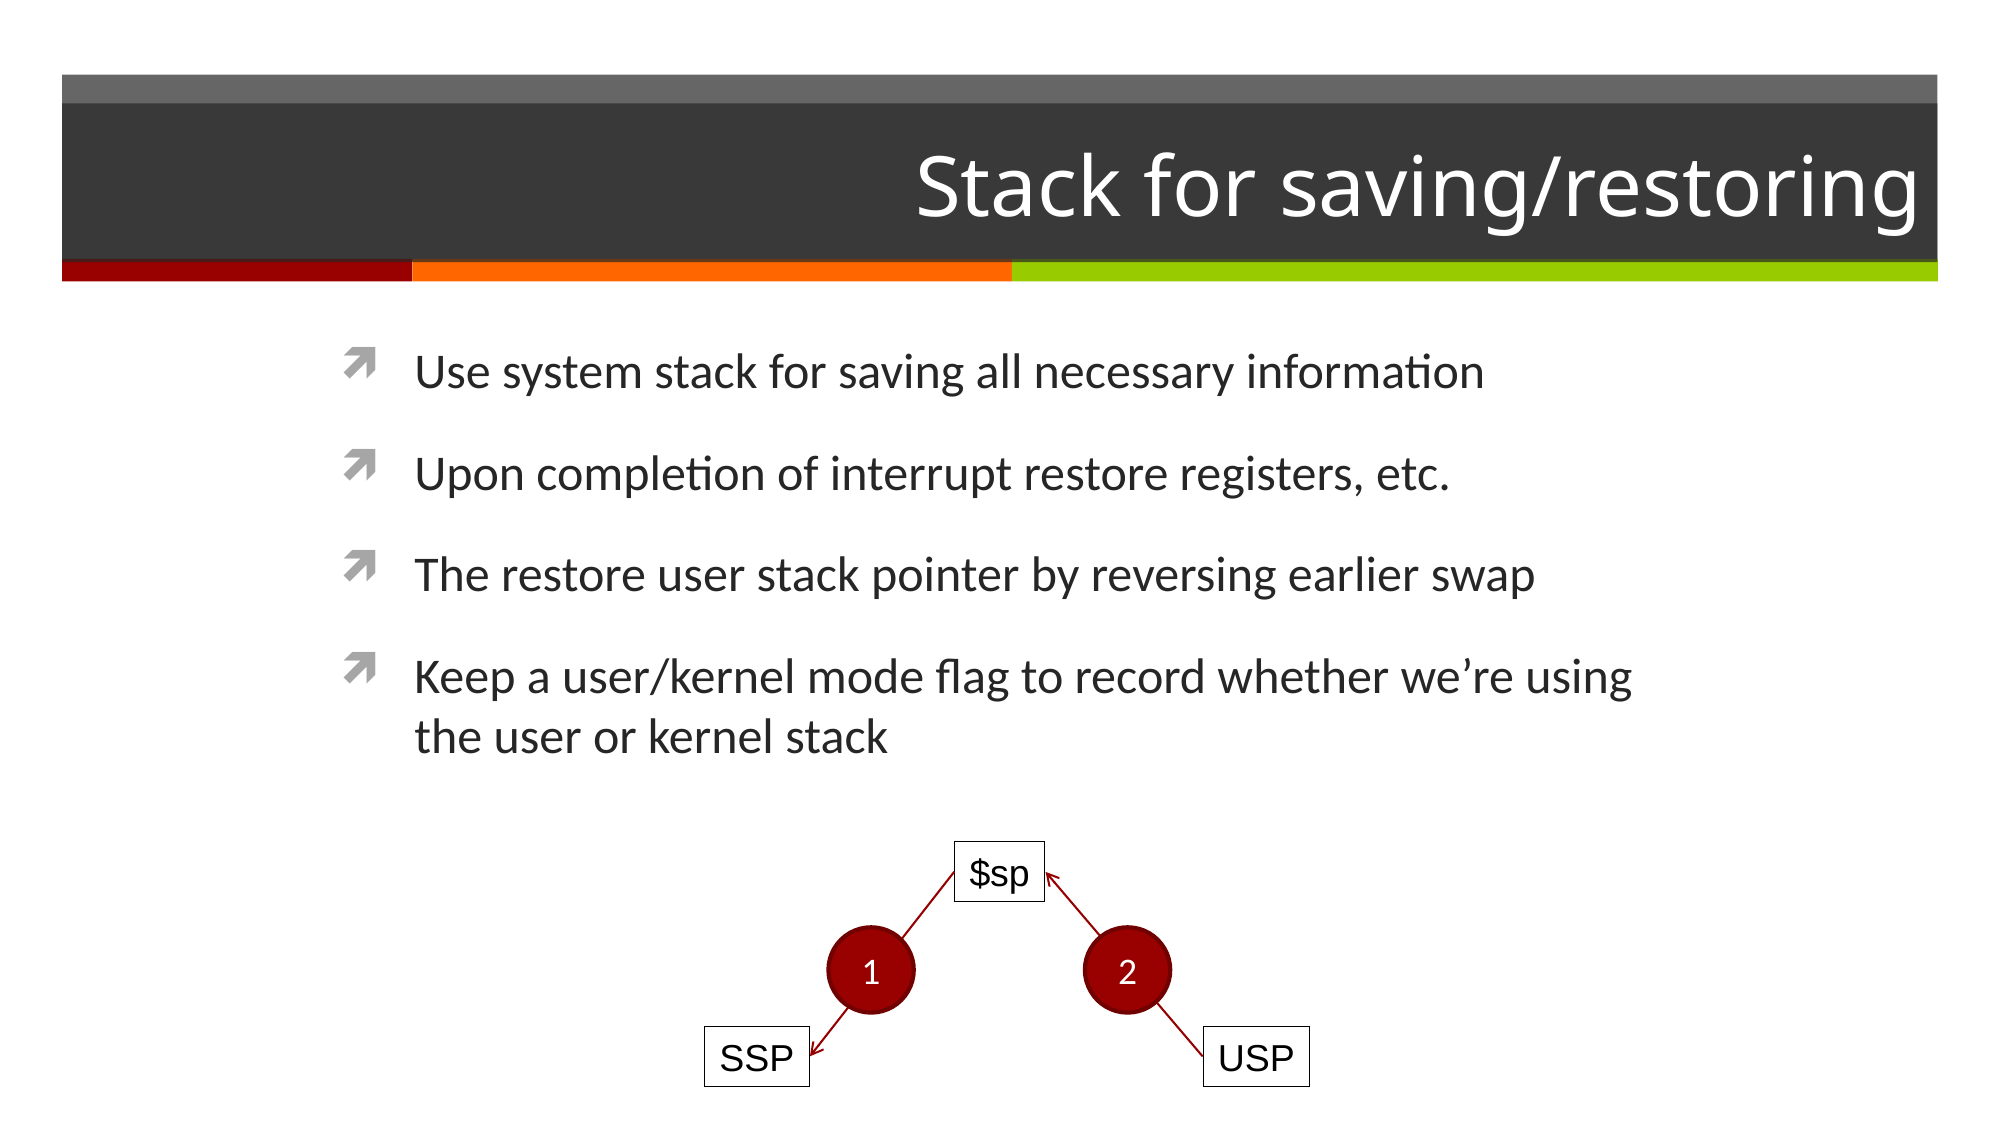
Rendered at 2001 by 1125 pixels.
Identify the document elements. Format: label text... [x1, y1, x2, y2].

list Use system stack for saving all necessary information Upon completion of interrupt restore registers, etc. The restore user stack pointer by reversing earlier swap Keep a user/kernel mode flag to record whether we’re using the user or kernel stack [324, 331, 1675, 815]
text_box 2 [1084, 927, 1171, 1013]
title Stack for saving/restoring [62, 103, 1938, 263]
text_box SSP [704, 1026, 810, 1087]
text_box USP [1203, 1026, 1310, 1087]
text_box $sp [954, 841, 1045, 902]
text_box 1 [828, 927, 914, 1013]
